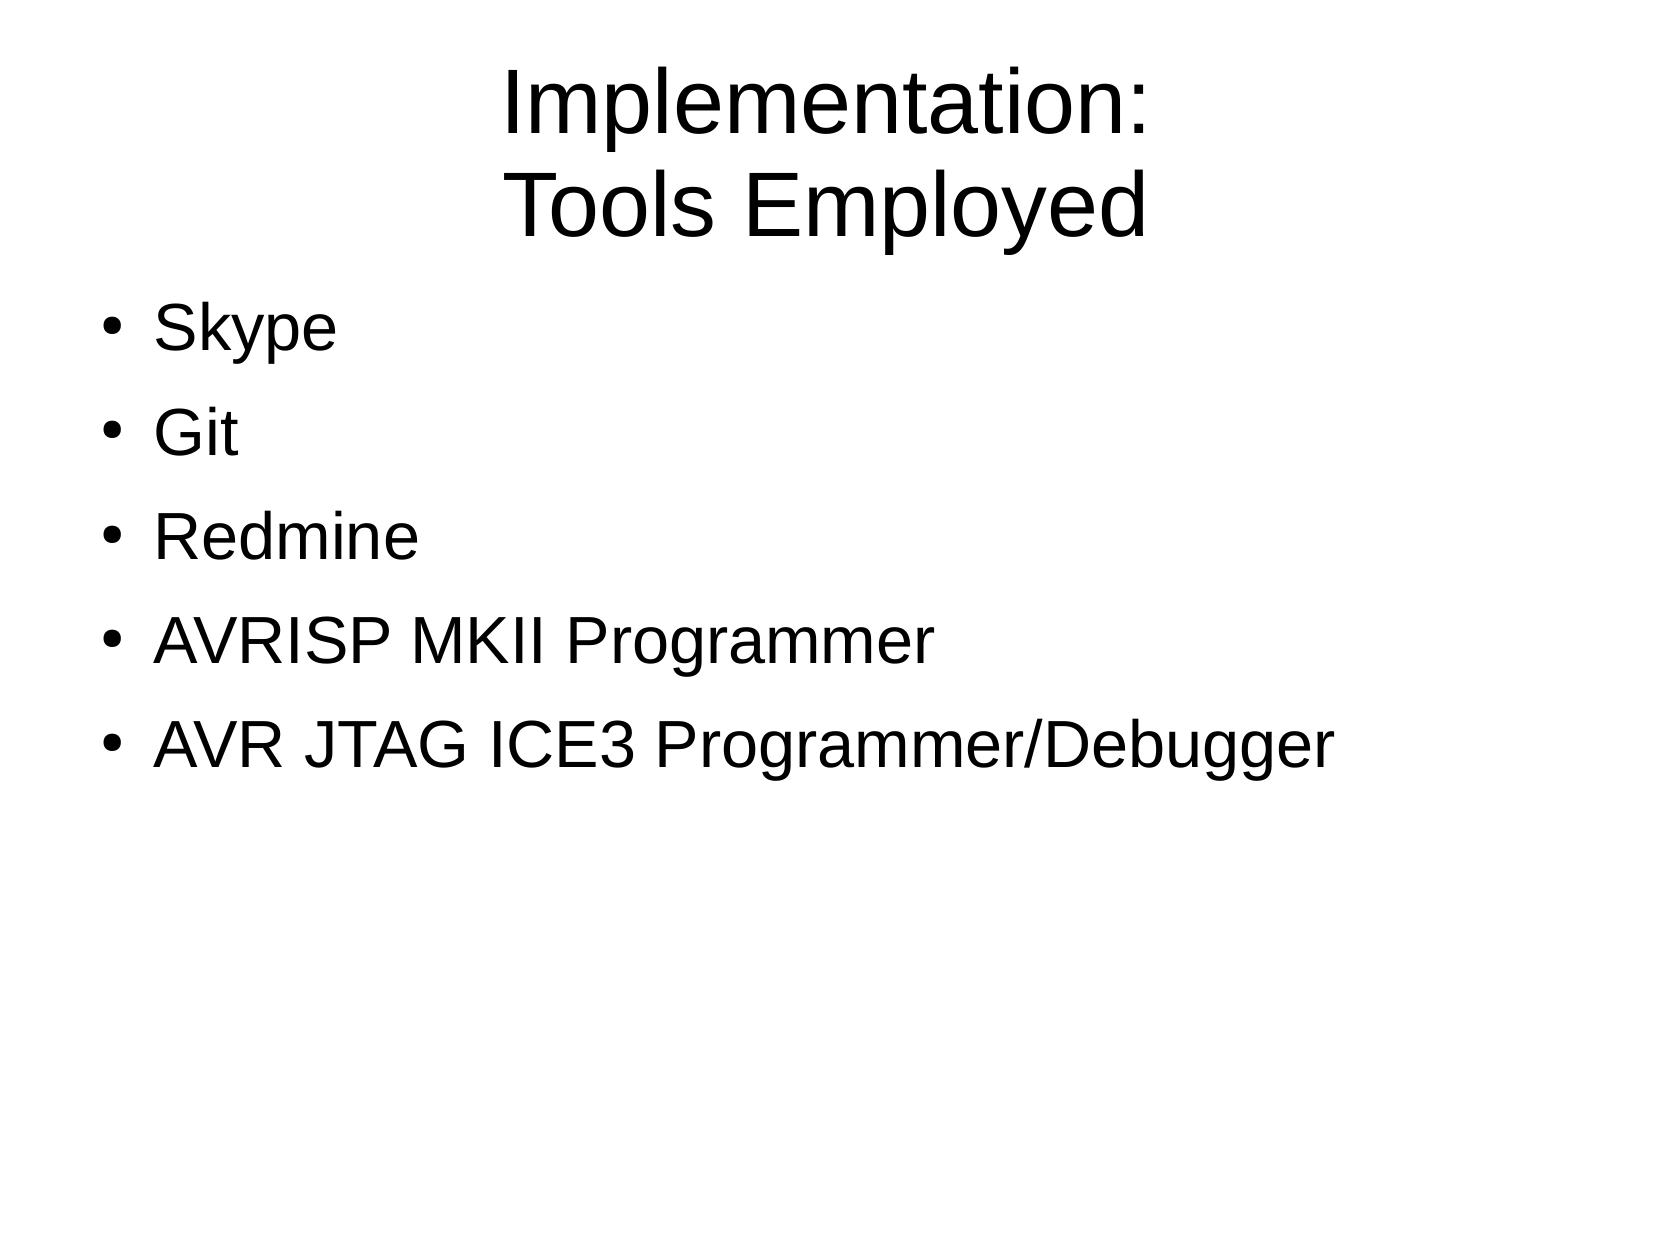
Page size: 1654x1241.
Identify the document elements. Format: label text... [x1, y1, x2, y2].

title Implementation: Tools Employed [82, 49, 1571, 257]
list Skype Git Redmine AVRISP MKII Programmer AVR JTAG ICE3 Programmer/Debugger [82, 290, 1538, 1010]
